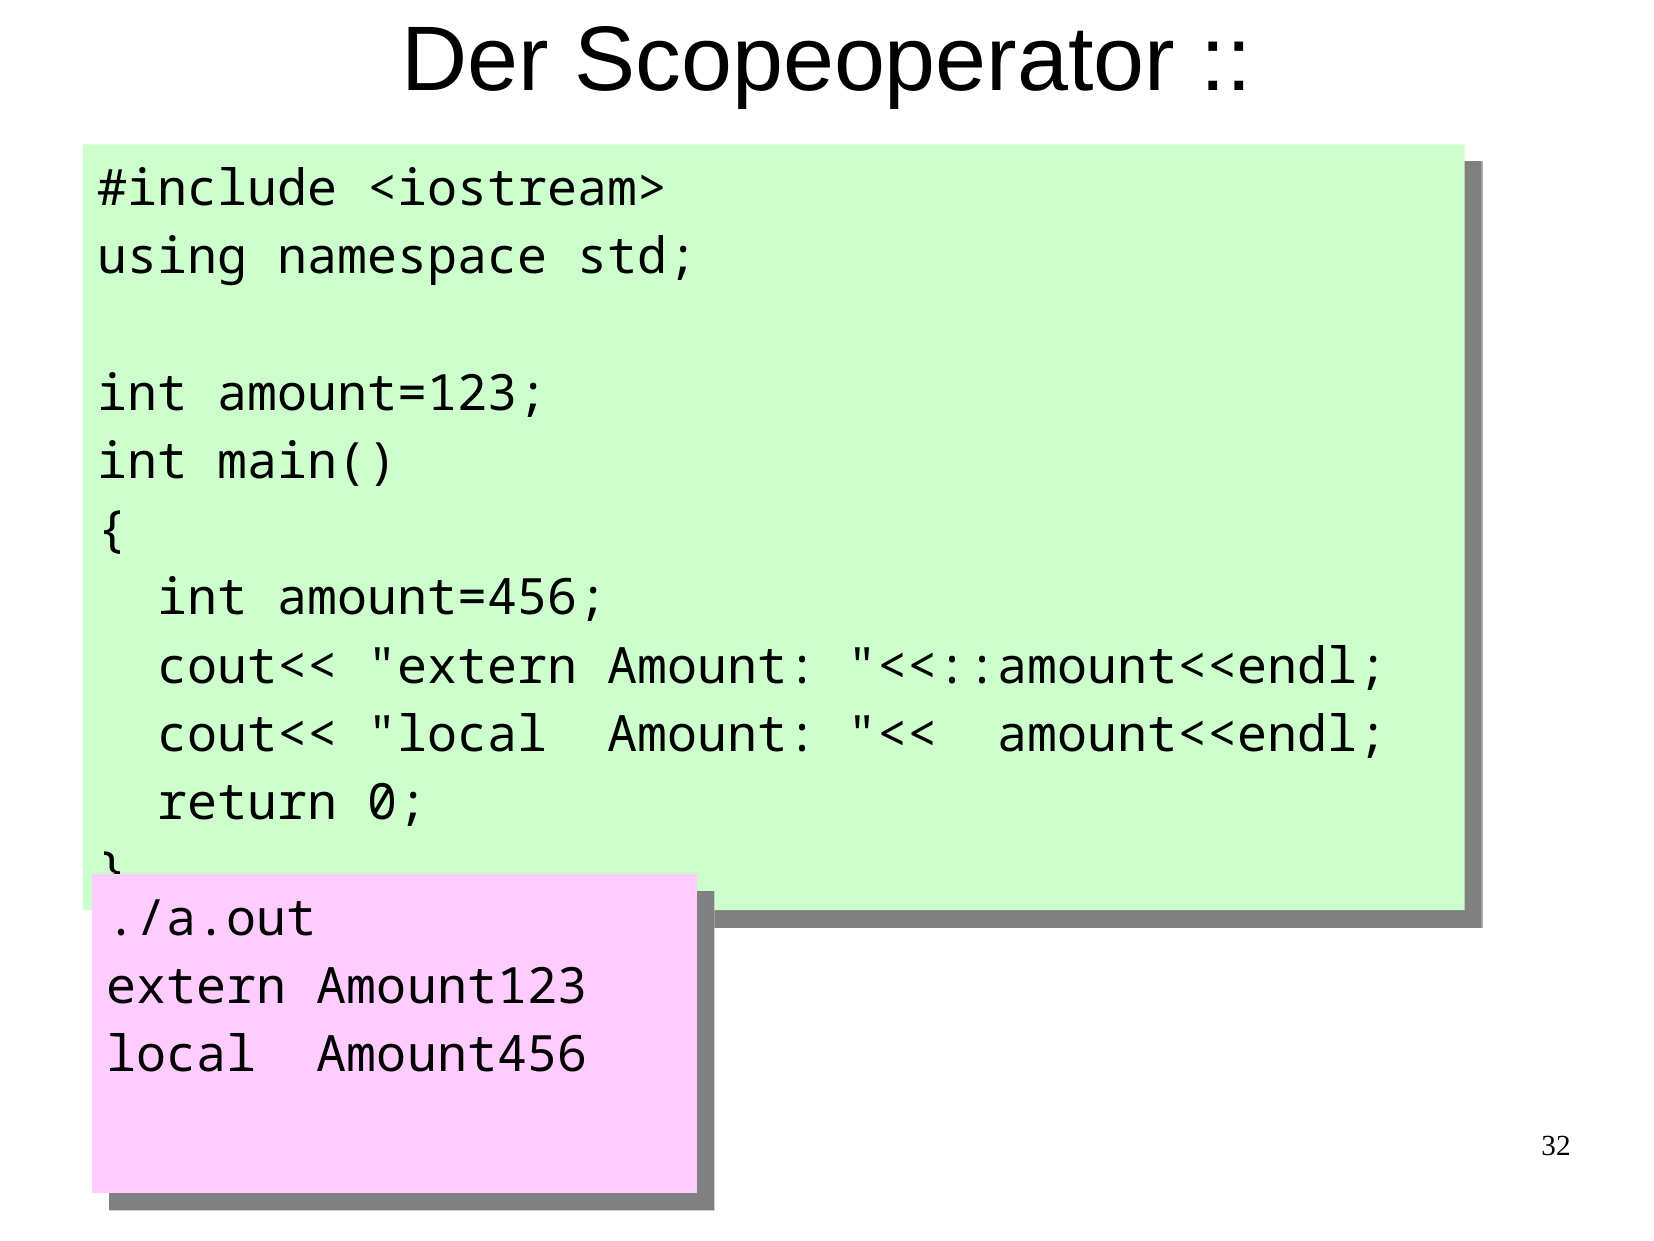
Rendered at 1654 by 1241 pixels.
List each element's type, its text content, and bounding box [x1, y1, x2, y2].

text_box #include <iostream> using namespace std; int amount=123; int main() { int amount=456; cout<< "extern Amount: "<<::amount<<endl; cout<< "local Amount: "<< amount<<endl; return 0; } [82, 144, 1465, 821]
text_box ./a.out extern Amount123 local Amount456 [92, 874, 697, 1193]
title Der Scopeoperator :: [82, 0, 1571, 162]
